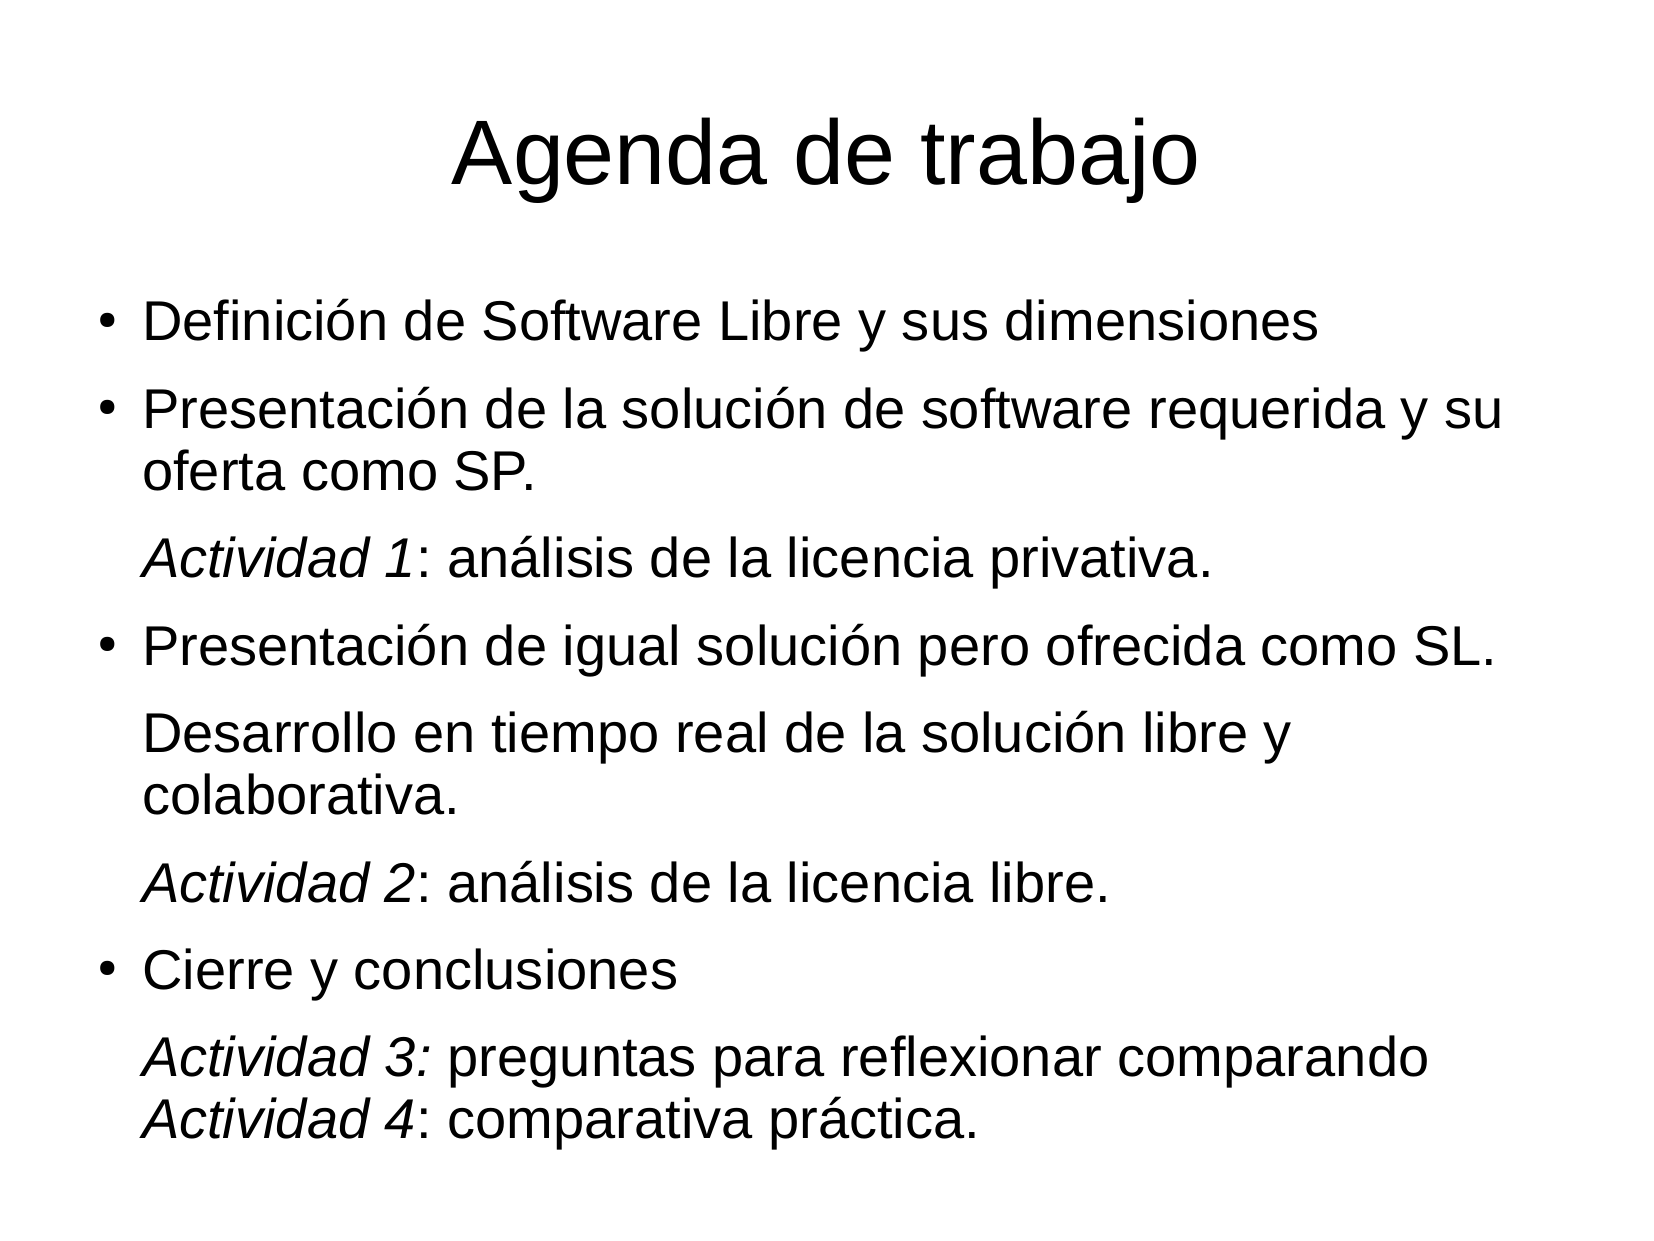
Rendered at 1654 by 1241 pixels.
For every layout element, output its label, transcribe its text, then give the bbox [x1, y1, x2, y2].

list Definición de Software Libre y sus dimensiones Presentación de la solución de software requerida y su oferta como SP. Actividad 1: análisis de la licencia privativa. Presentación de igual solución pero ofrecida como SL. Desarrollo en tiempo real de la solución libre y colaborativa. Actividad 2: análisis de la licencia libre. Cierre y conclusiones Actividad 3: preguntas para reflexionar comparando Actividad 4: comparativa práctica. [82, 290, 1619, 1158]
title Agenda de trabajo [82, 49, 1571, 257]
